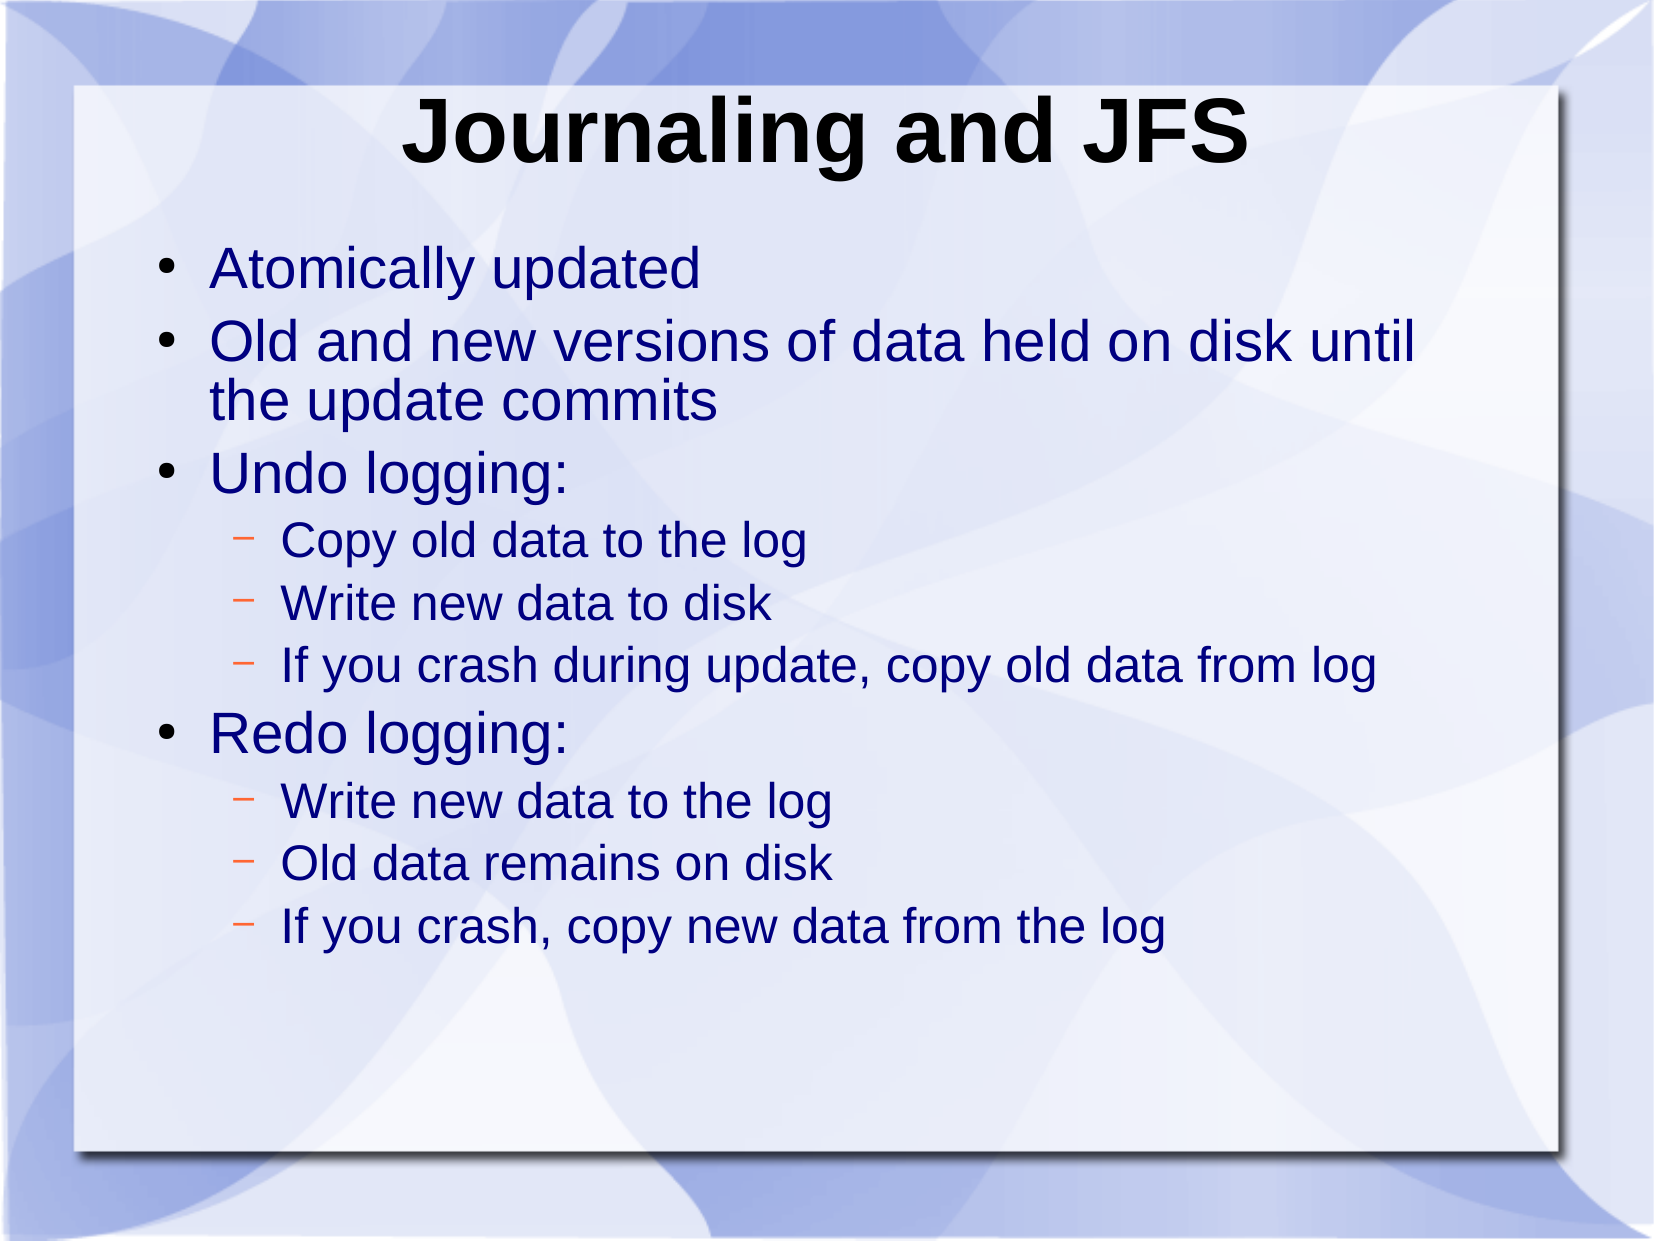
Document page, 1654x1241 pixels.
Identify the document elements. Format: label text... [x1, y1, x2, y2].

picture [0, 0, 1654, 1241]
list Atomically updated Old and new versions of data held on disk until the update commits Undo logging: Copy old data to the log Write new data to disk If you crash during update, copy old data from log Redo logging: Write new data to the log Old data remains on disk If you crash, copy new data from the log [124, 234, 1530, 1103]
title Journaling and JFS [124, 55, 1530, 207]
